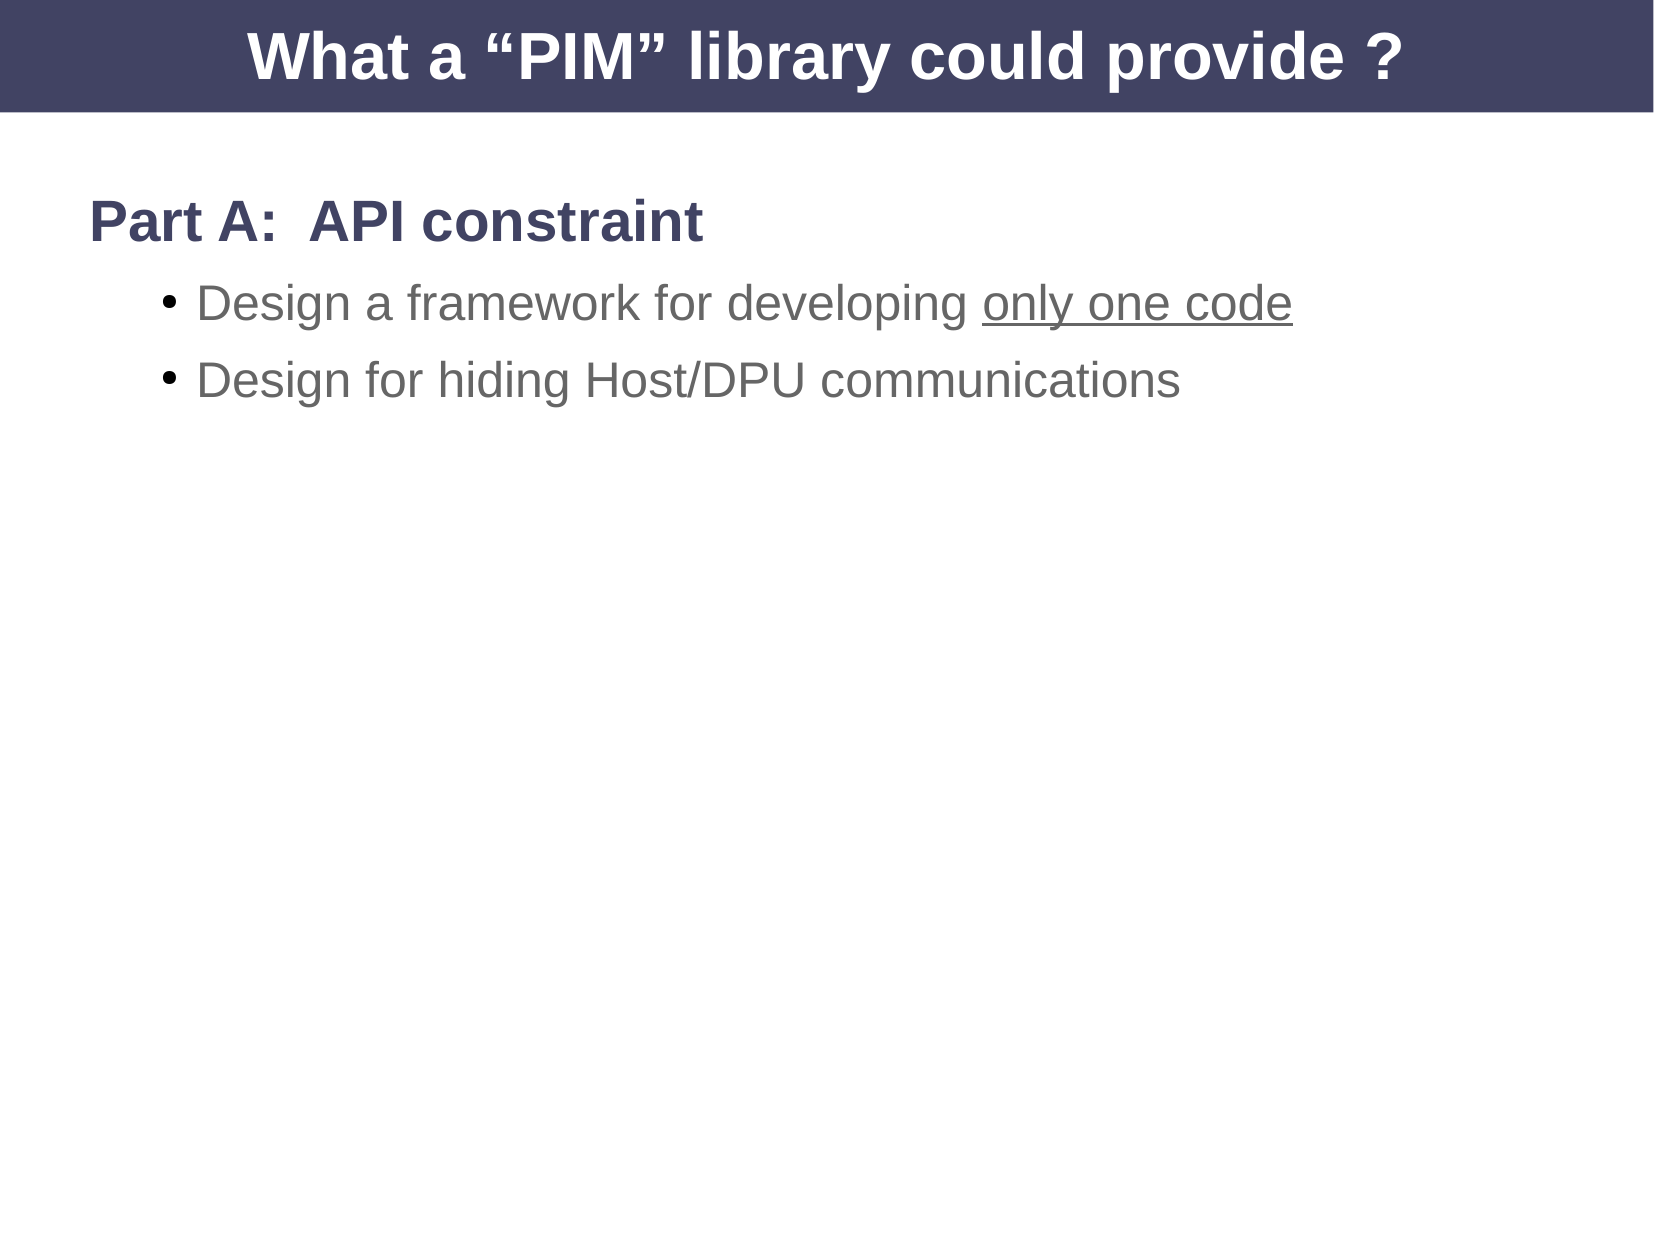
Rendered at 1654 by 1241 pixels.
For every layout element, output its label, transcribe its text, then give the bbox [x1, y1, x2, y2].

text_box What a “PIM” library could provide ? [0, 0, 1654, 113]
text_box Part A: API constraint Design a framework for developing only one code Design for hiding Host/DPU communications [75, 181, 1619, 747]
